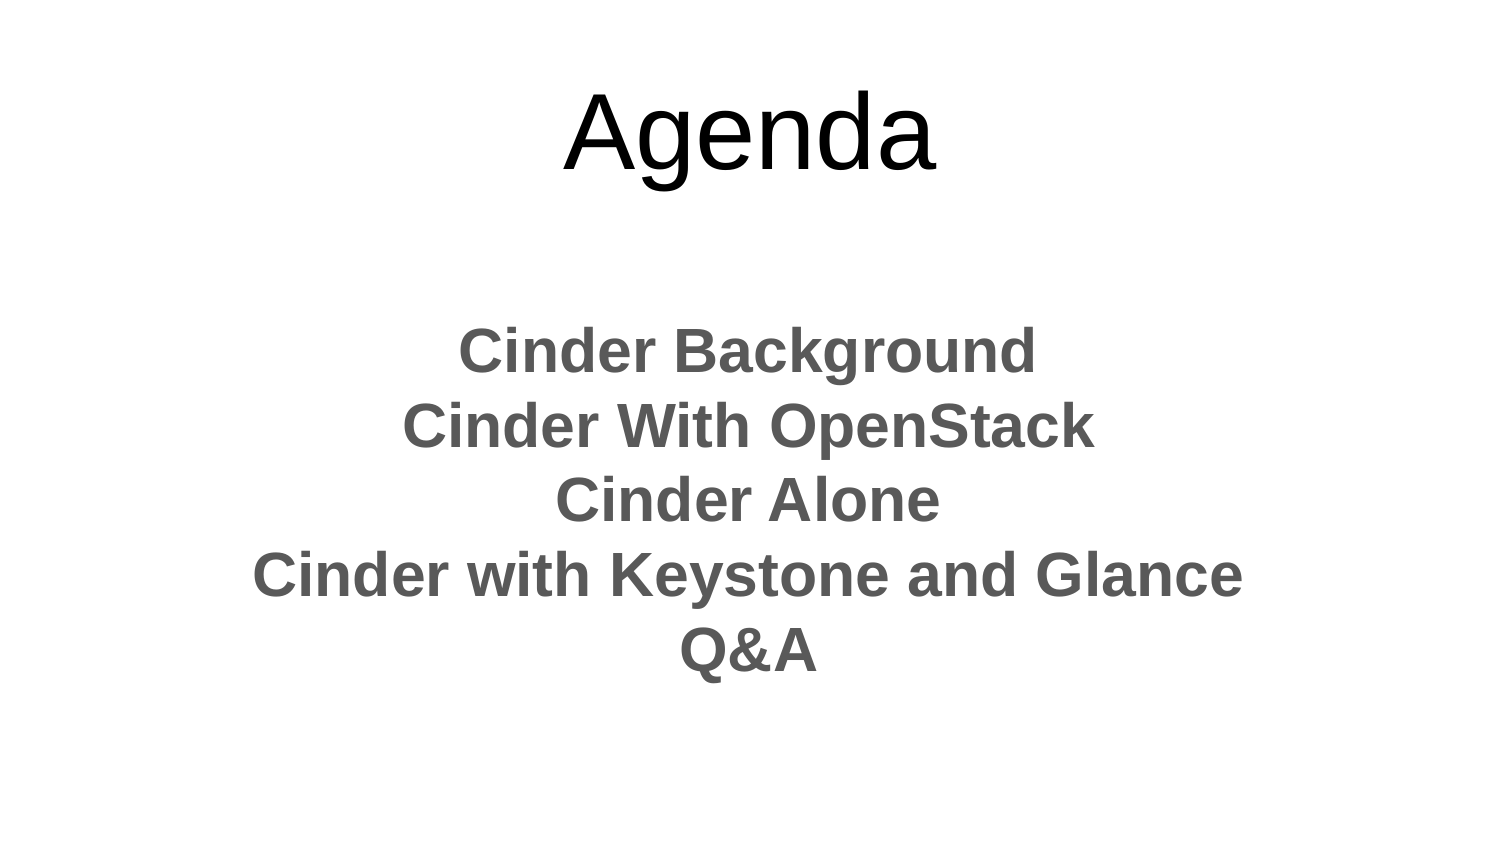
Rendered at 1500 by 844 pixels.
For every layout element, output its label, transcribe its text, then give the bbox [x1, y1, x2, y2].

title Agenda [51, 31, 1449, 207]
subtitle Cinder Background Cinder With OpenStack Cinder Alone Cinder with Keystone and Glance Q&A [50, 294, 1448, 425]
